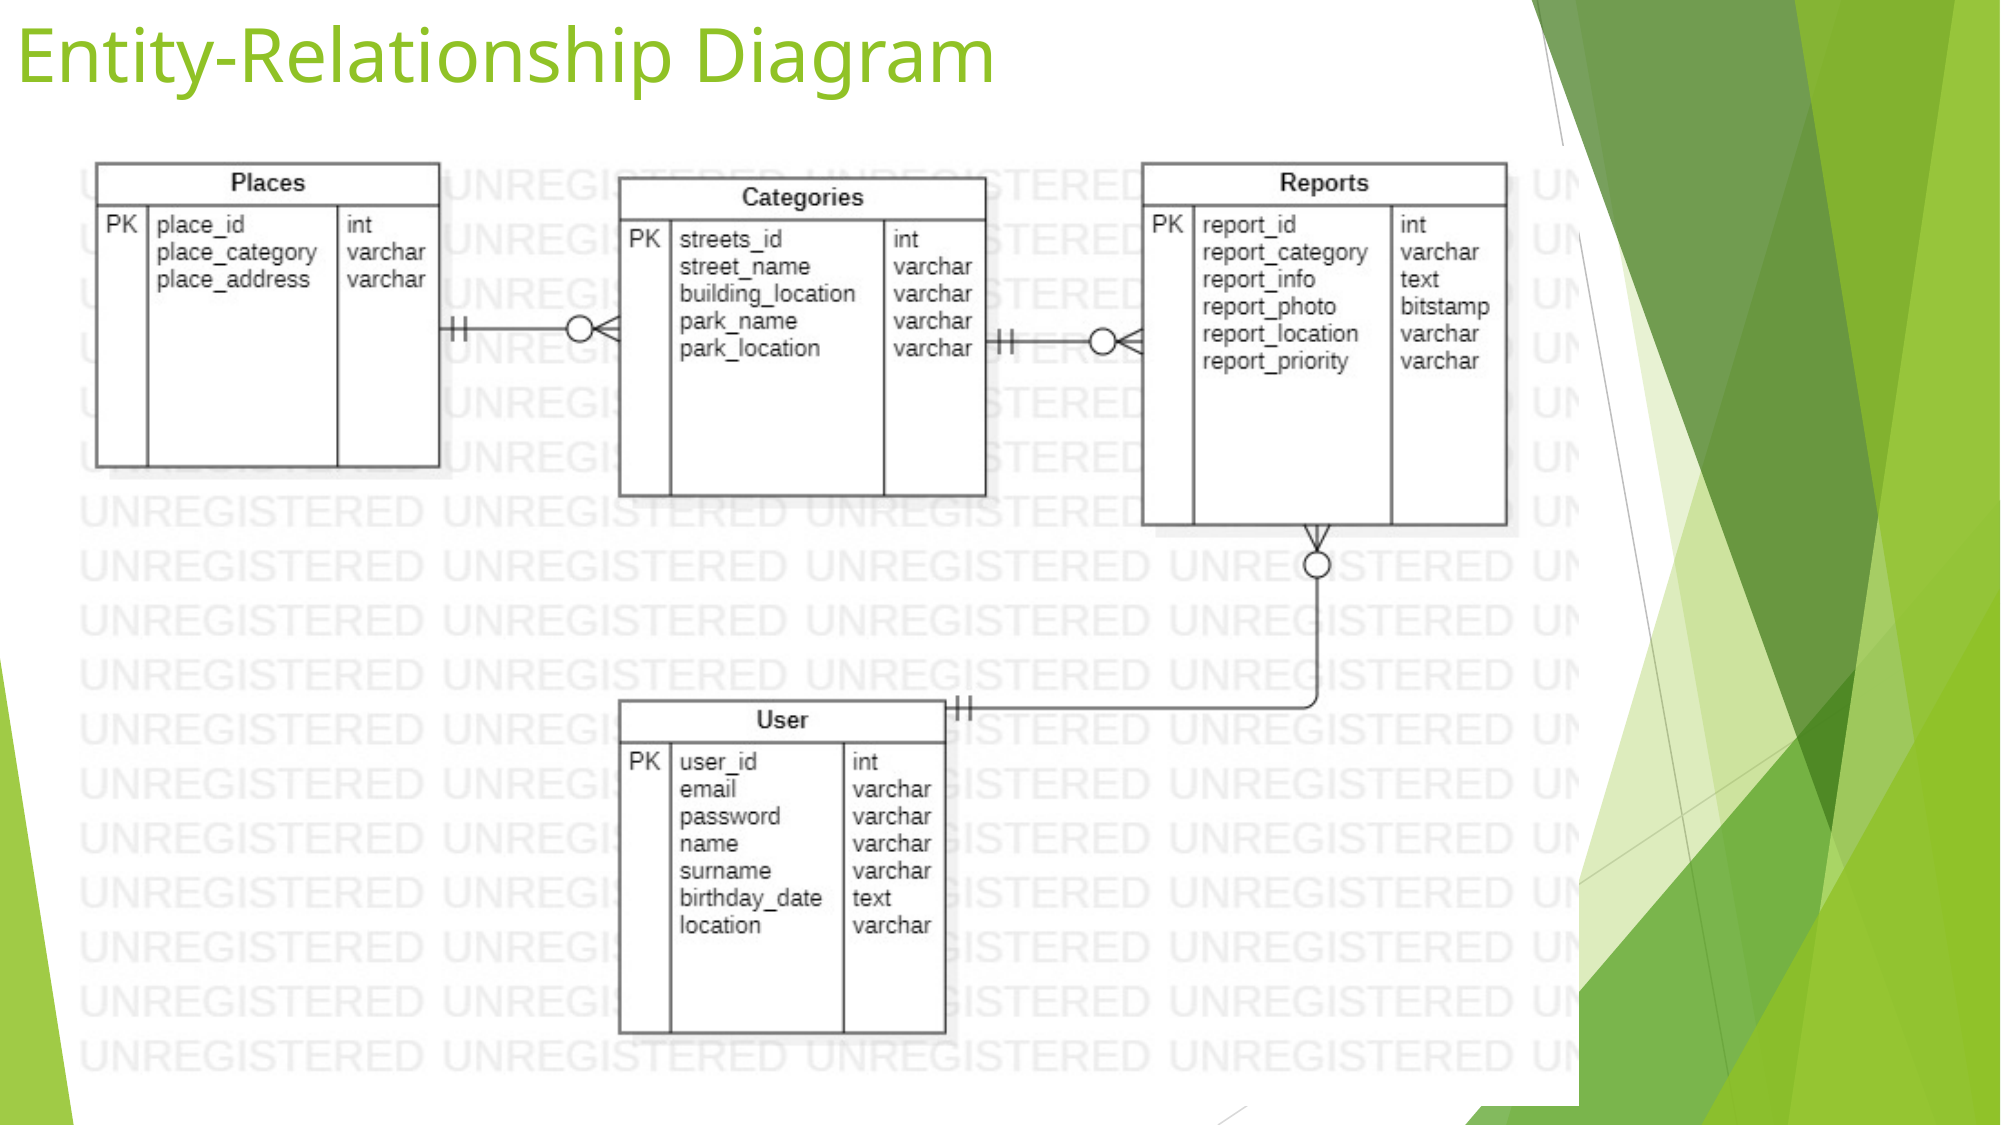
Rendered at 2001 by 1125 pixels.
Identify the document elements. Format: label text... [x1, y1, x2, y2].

picture [79, 146, 1579, 1106]
title Entity-Relationship Diagram [0, 0, 1411, 217]
